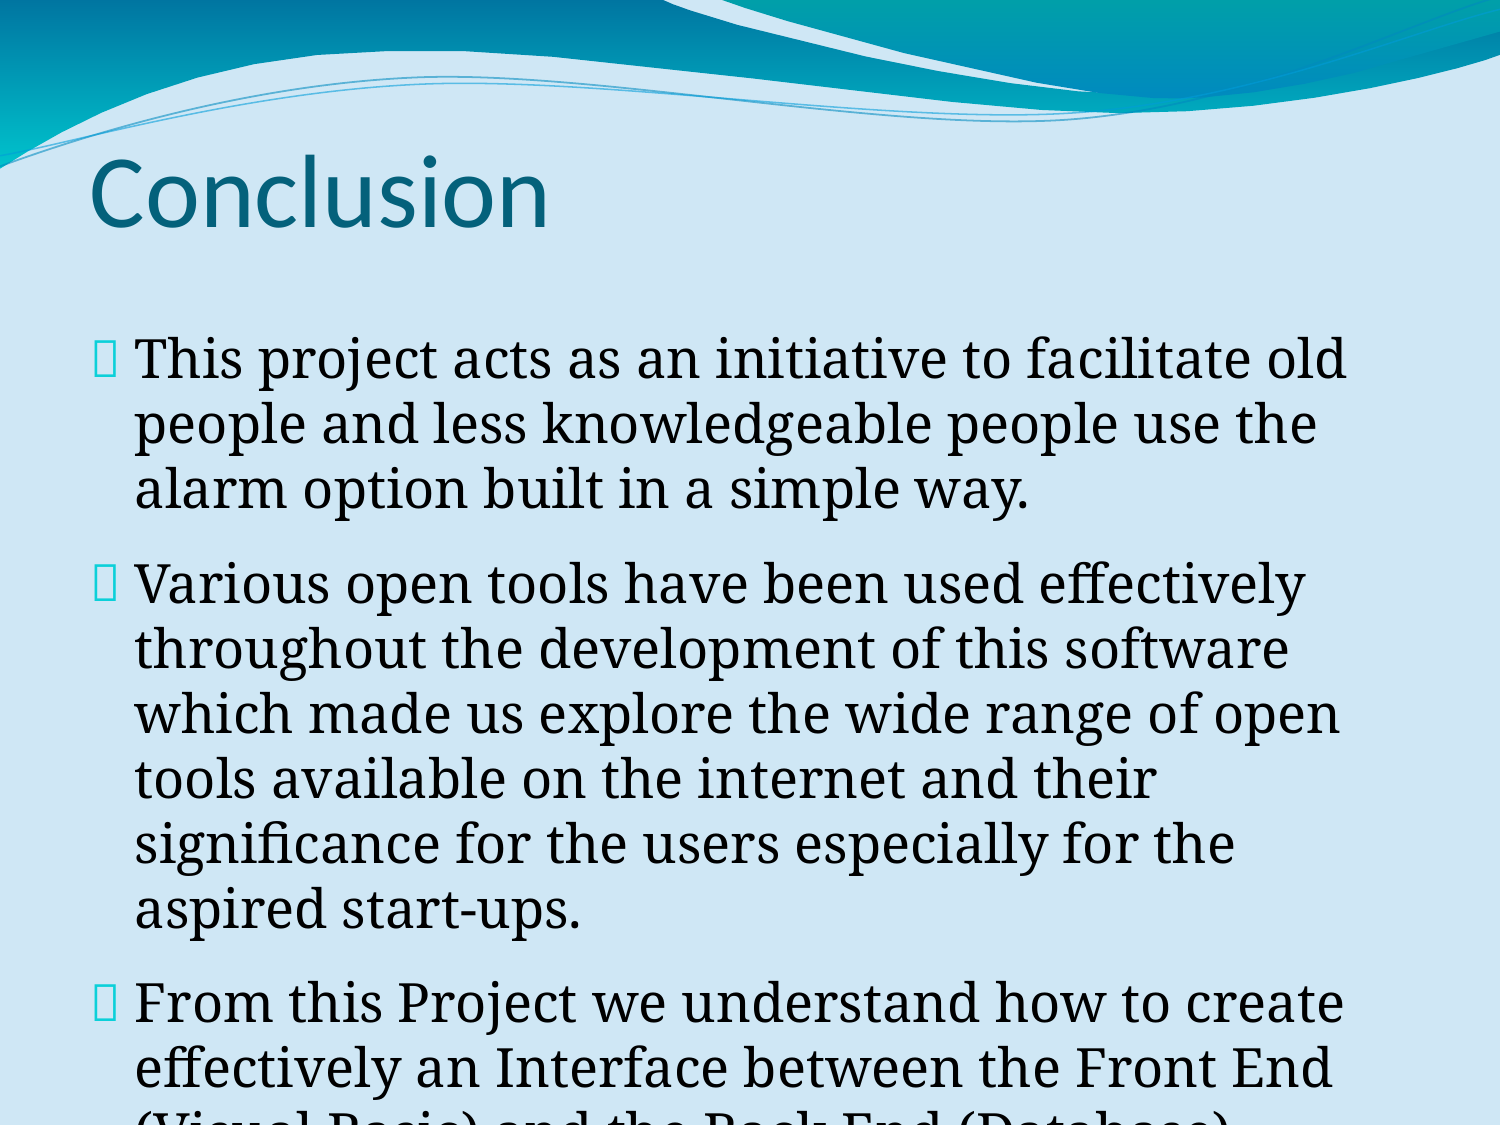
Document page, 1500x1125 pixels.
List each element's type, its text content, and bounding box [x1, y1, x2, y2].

title Conclusion [75, 115, 1425, 303]
list This project acts as an initiative to facilitate old people and less knowledgeable people use the alarm option built in a simple way. Various open tools have been used effectively throughout the development of this software which made us explore the wide range of open tools available on the internet and their significance for the users especially for the aspired start-ups. From this Project we understand how to create effectively an Interface between the Front End (Visual Basic) and the Back End (Database) wherein we develop an application for alarm clock using various parameters. [75, 317, 1425, 1038]
